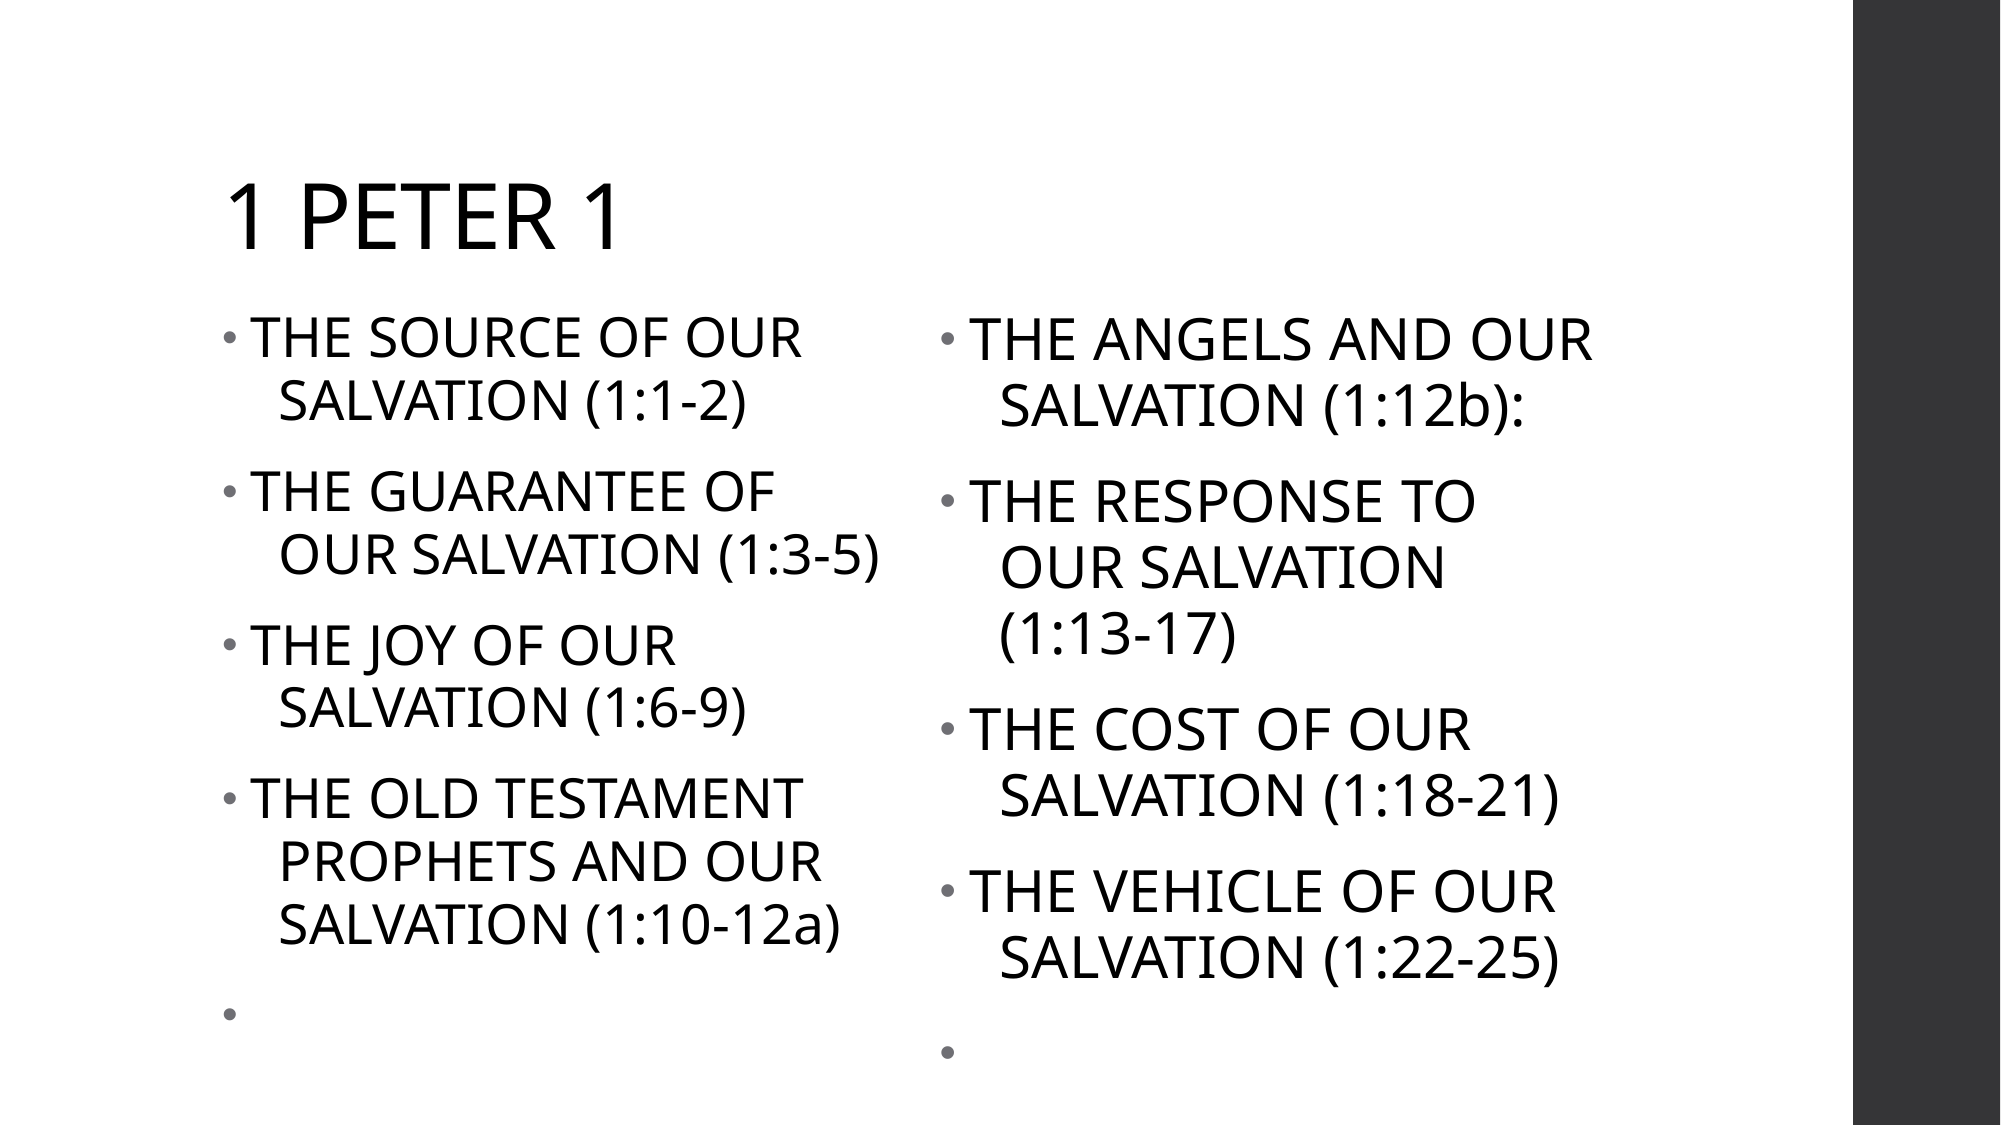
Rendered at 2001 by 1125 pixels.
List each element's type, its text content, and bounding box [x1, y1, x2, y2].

list THE ANGELS AND OUR SALVATION (1:12b): THE RESPONSE TO OUR SALVATION (1:13-17) THE COST OF OUR SALVATION (1:18-21) THE VEHICLE OF OUR SALVATION (1:22-25) [924, 299, 1617, 1014]
list THE SOURCE OF OUR SALVATION (1:1-2) THE GUARANTEE OF OUR SALVATION (1:3-5) THE JOY OF OUR SALVATION (1:6-9) THE OLD TESTAMENT PROPHETS AND OUR SALVATION (1:10-12a) [207, 299, 900, 1014]
title 1 PETER 1 [206, 60, 1797, 278]
